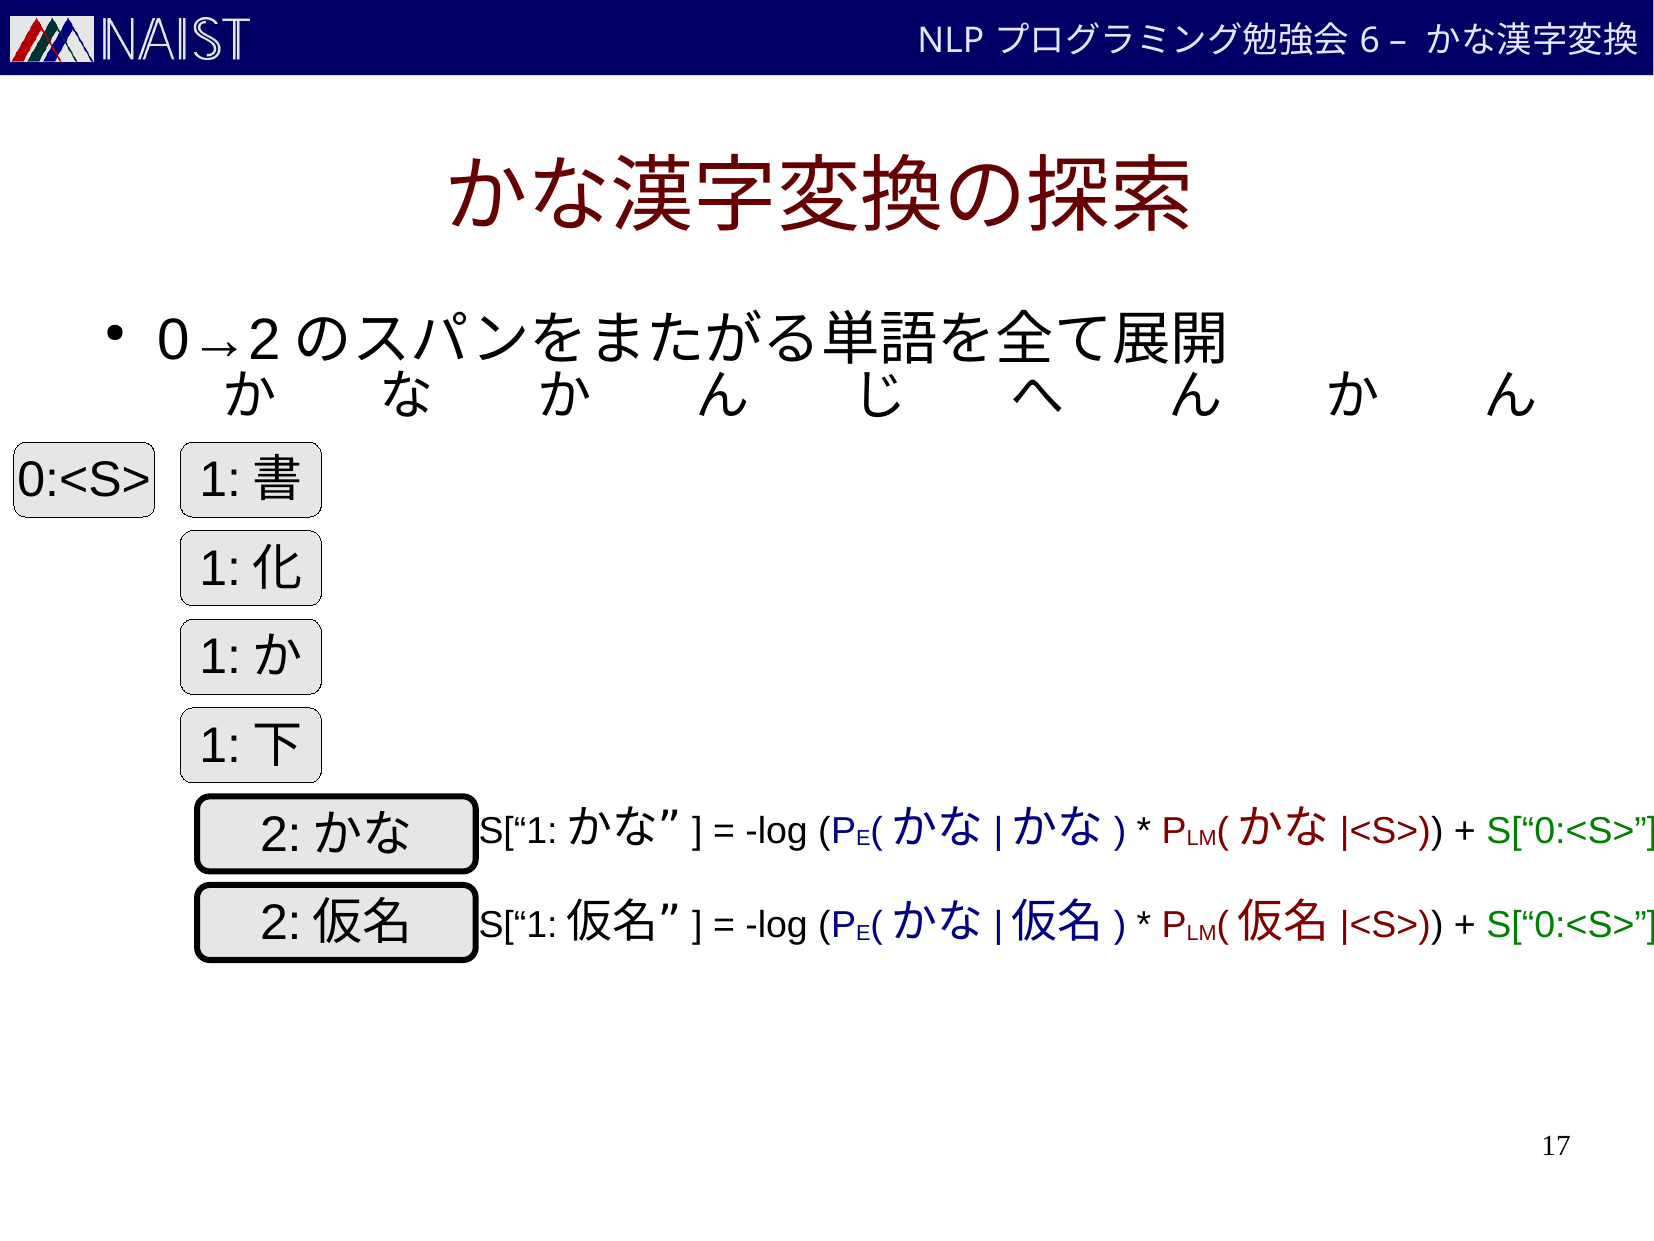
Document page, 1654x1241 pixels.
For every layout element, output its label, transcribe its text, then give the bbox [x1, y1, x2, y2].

picture [102, 17, 251, 60]
text_box 1:書 [180, 442, 322, 518]
text_box 1:か [180, 619, 322, 695]
text_box か な か ん じ へ ん か ん [207, 357, 1554, 436]
title かな漢字変換の探索 [75, 92, 1564, 285]
text_box 1:化 [180, 530, 322, 606]
picture [10, 16, 94, 62]
text_box 0:<S> [13, 442, 155, 518]
list 0→2のスパンをまたがる単語を全て展開 [86, 292, 1576, 358]
text_box 2:かな [197, 796, 463, 872]
text_box S[“1:かな”] = -log (PE(かな|かな) * PLM(かな|<S>)) + S[“0:<S>”] [463, 793, 1654, 872]
text_box 2:仮名 [197, 884, 470, 961]
text_box 1:下 [180, 707, 322, 783]
text_box S[“1:仮名”] = -log (PE(かな|仮名) * PLM(仮名|<S>)) + S[“0:<S>”] [463, 887, 1654, 966]
